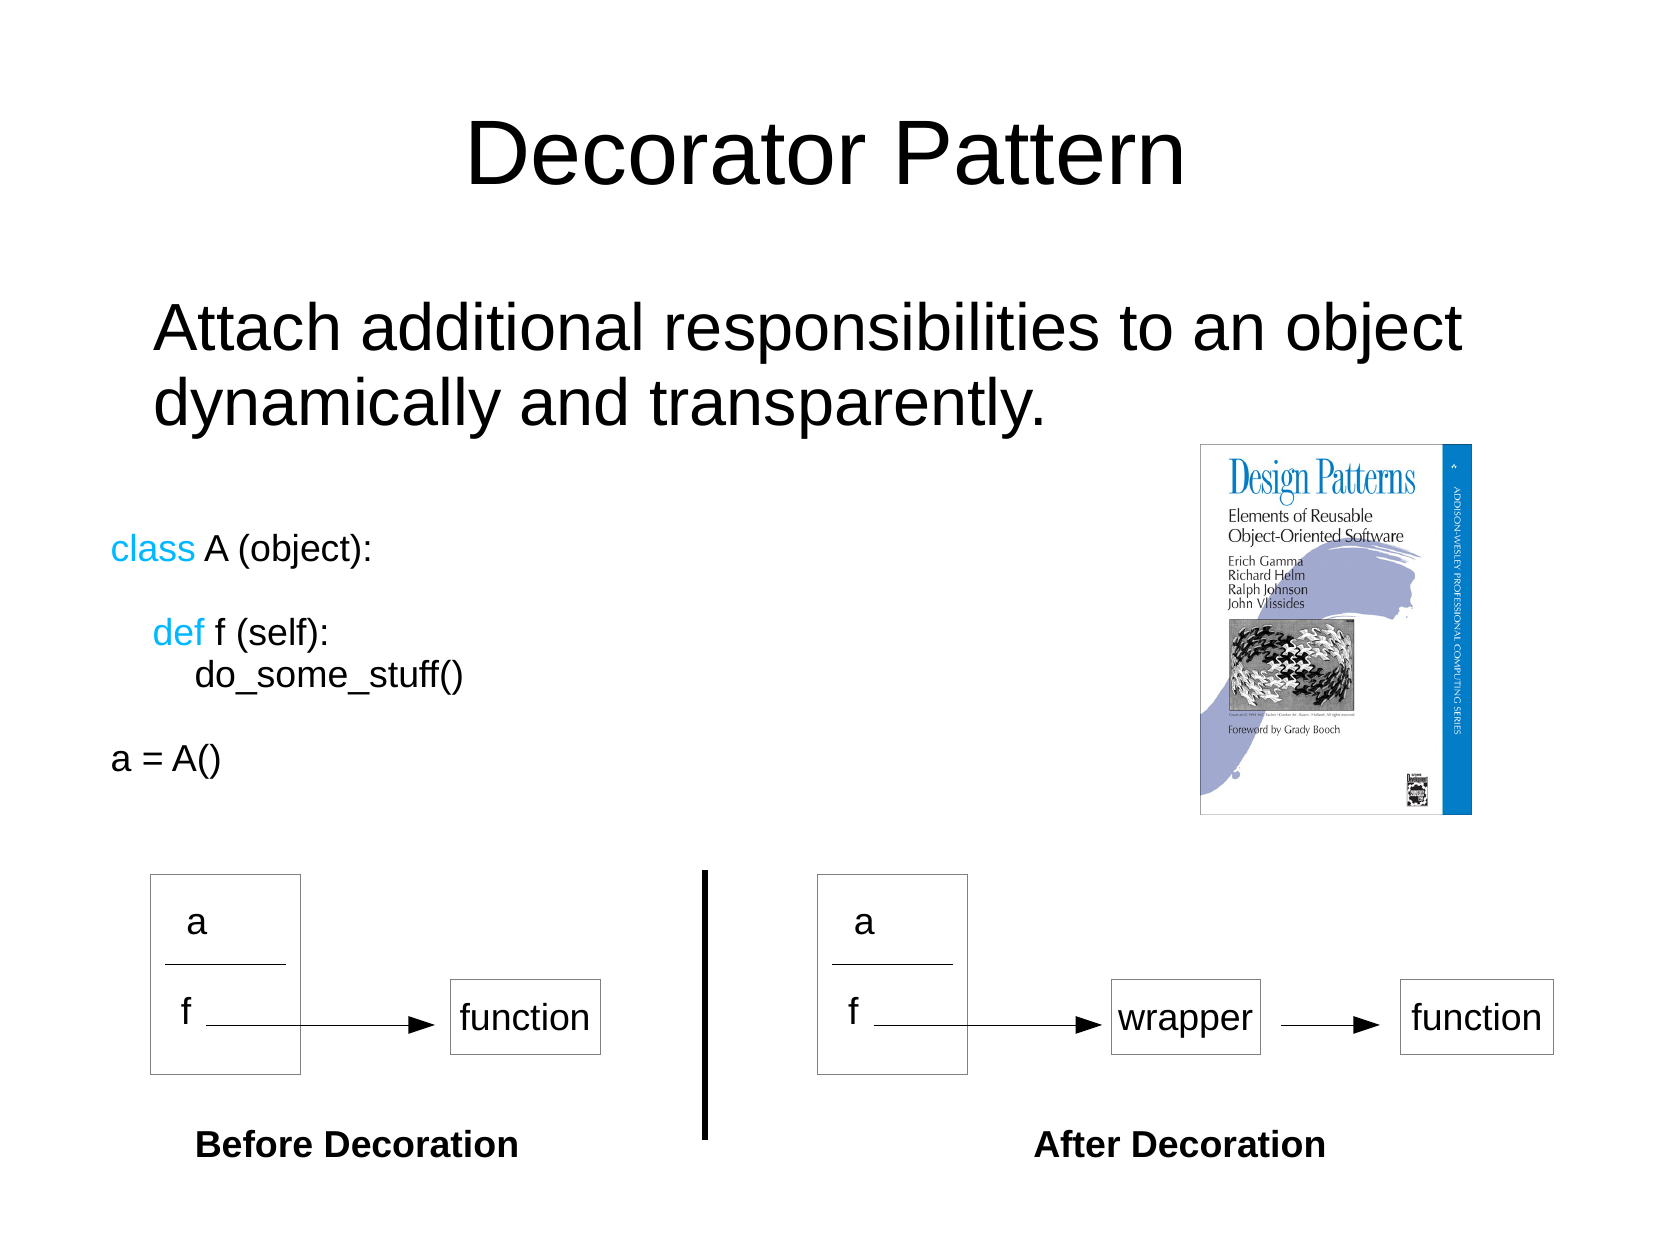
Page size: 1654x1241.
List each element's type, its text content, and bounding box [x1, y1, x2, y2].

text_box function [450, 979, 601, 1055]
text_box wrapper [1111, 979, 1261, 1055]
text_box a [171, 893, 222, 950]
text_box function [1400, 979, 1554, 1055]
text_box f [166, 983, 207, 1040]
text_box After Decoration [1018, 1116, 1341, 1174]
text_box a [838, 893, 890, 950]
text_box [817, 874, 968, 1075]
text_box f [833, 983, 874, 1040]
text_box class A (object): def f (self): do_some_stuff() a = A() [95, 520, 480, 788]
text_box [150, 874, 301, 1075]
title Decorator Pattern [82, 49, 1571, 257]
picture [1200, 444, 1472, 815]
list Attach additional responsibilities to an object dynamically and transparently. [82, 290, 1538, 1010]
text_box Before Decoration [180, 1116, 535, 1174]
